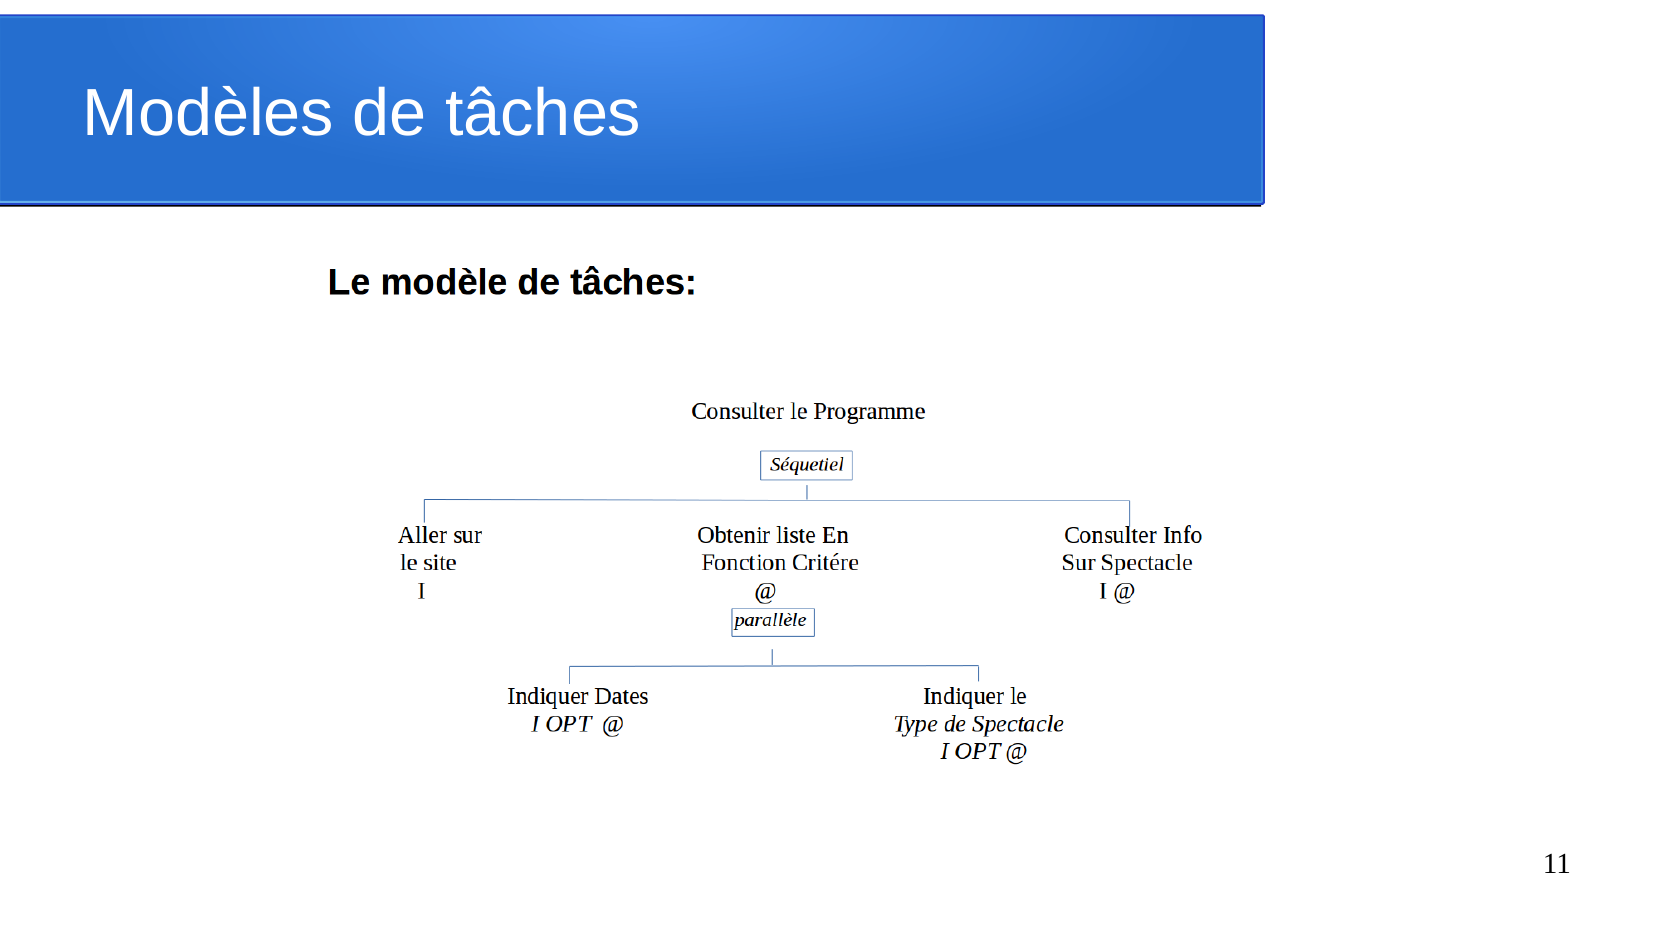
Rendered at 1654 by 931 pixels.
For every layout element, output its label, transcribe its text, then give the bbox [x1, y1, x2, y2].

picture [315, 255, 1209, 796]
title Modèles de tâches [82, 35, 1235, 189]
